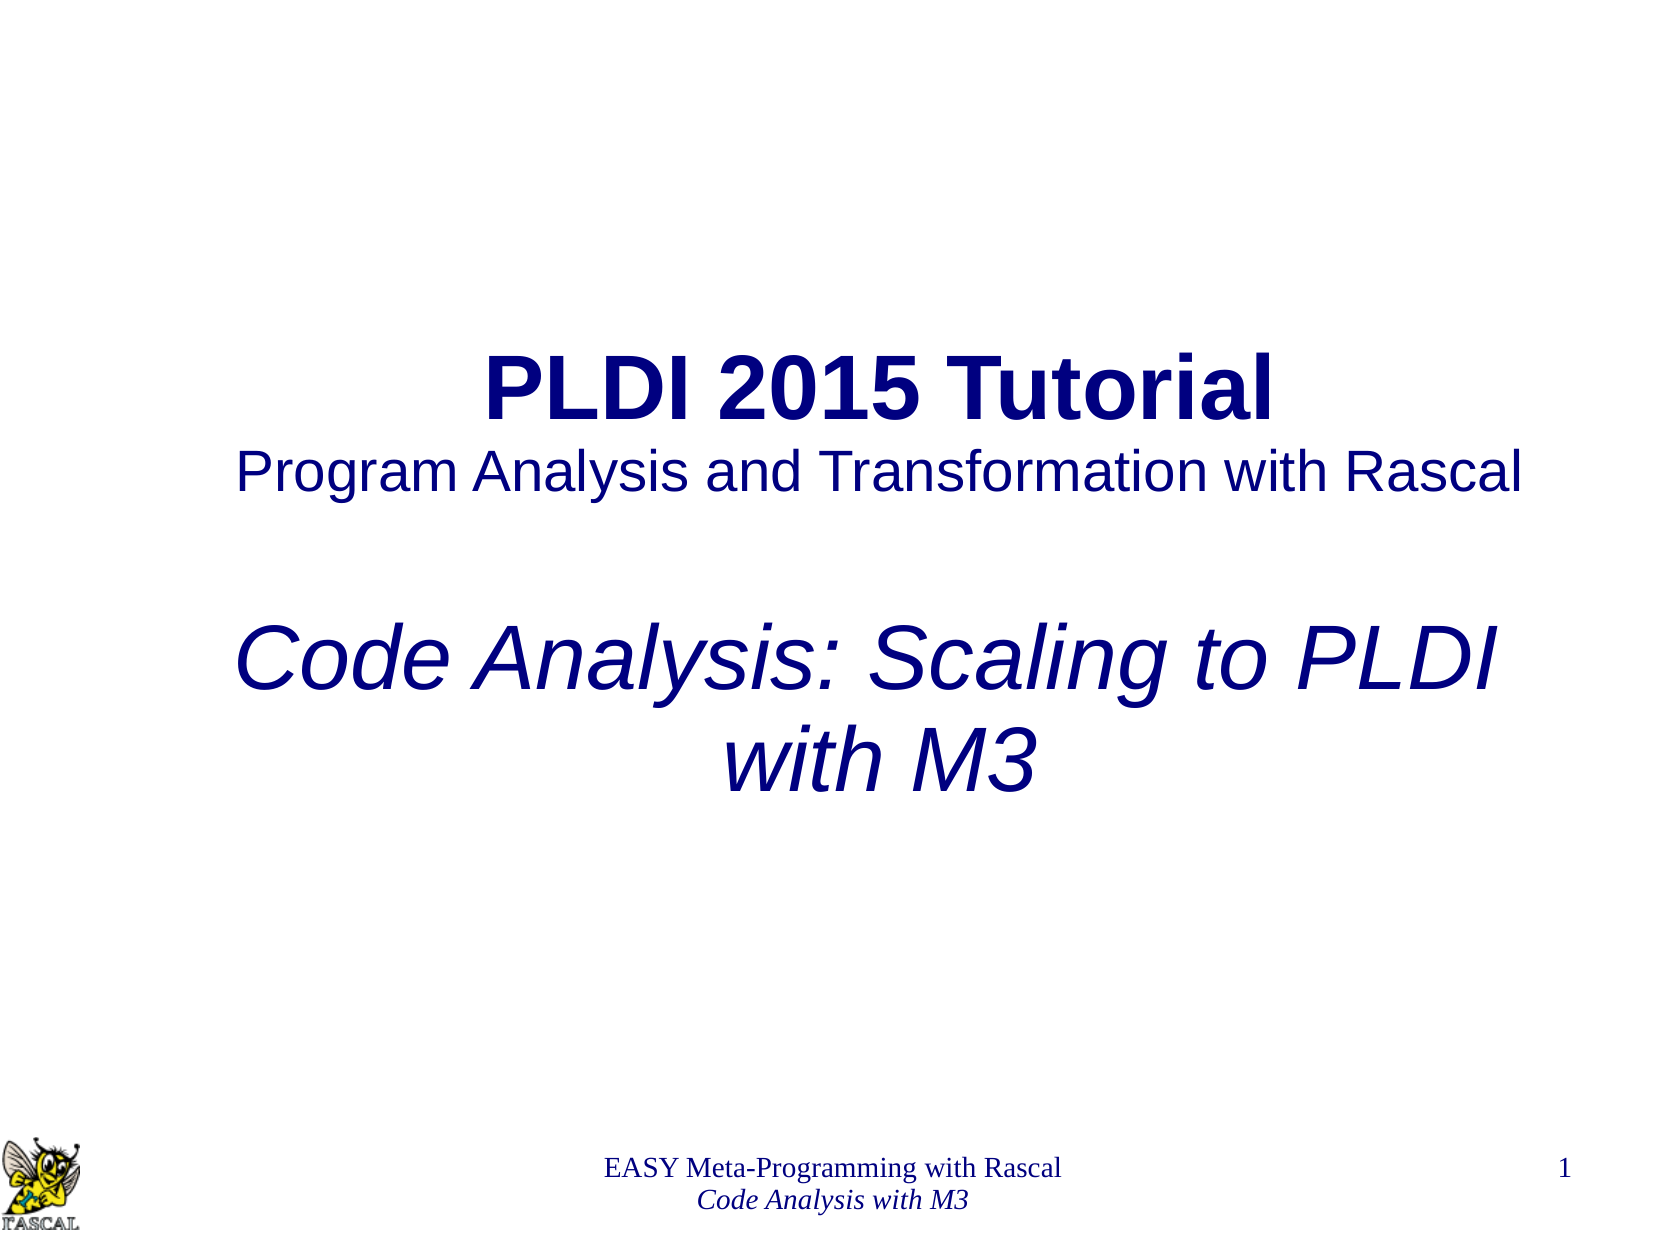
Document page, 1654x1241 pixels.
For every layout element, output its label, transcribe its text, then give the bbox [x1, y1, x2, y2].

picture [1, 1137, 80, 1230]
title PLDI 2015 Tutorial Program Analysis and Transformation with Rascal Code Analysis: Scaling to PLDI with M3 [136, 104, 1625, 1043]
